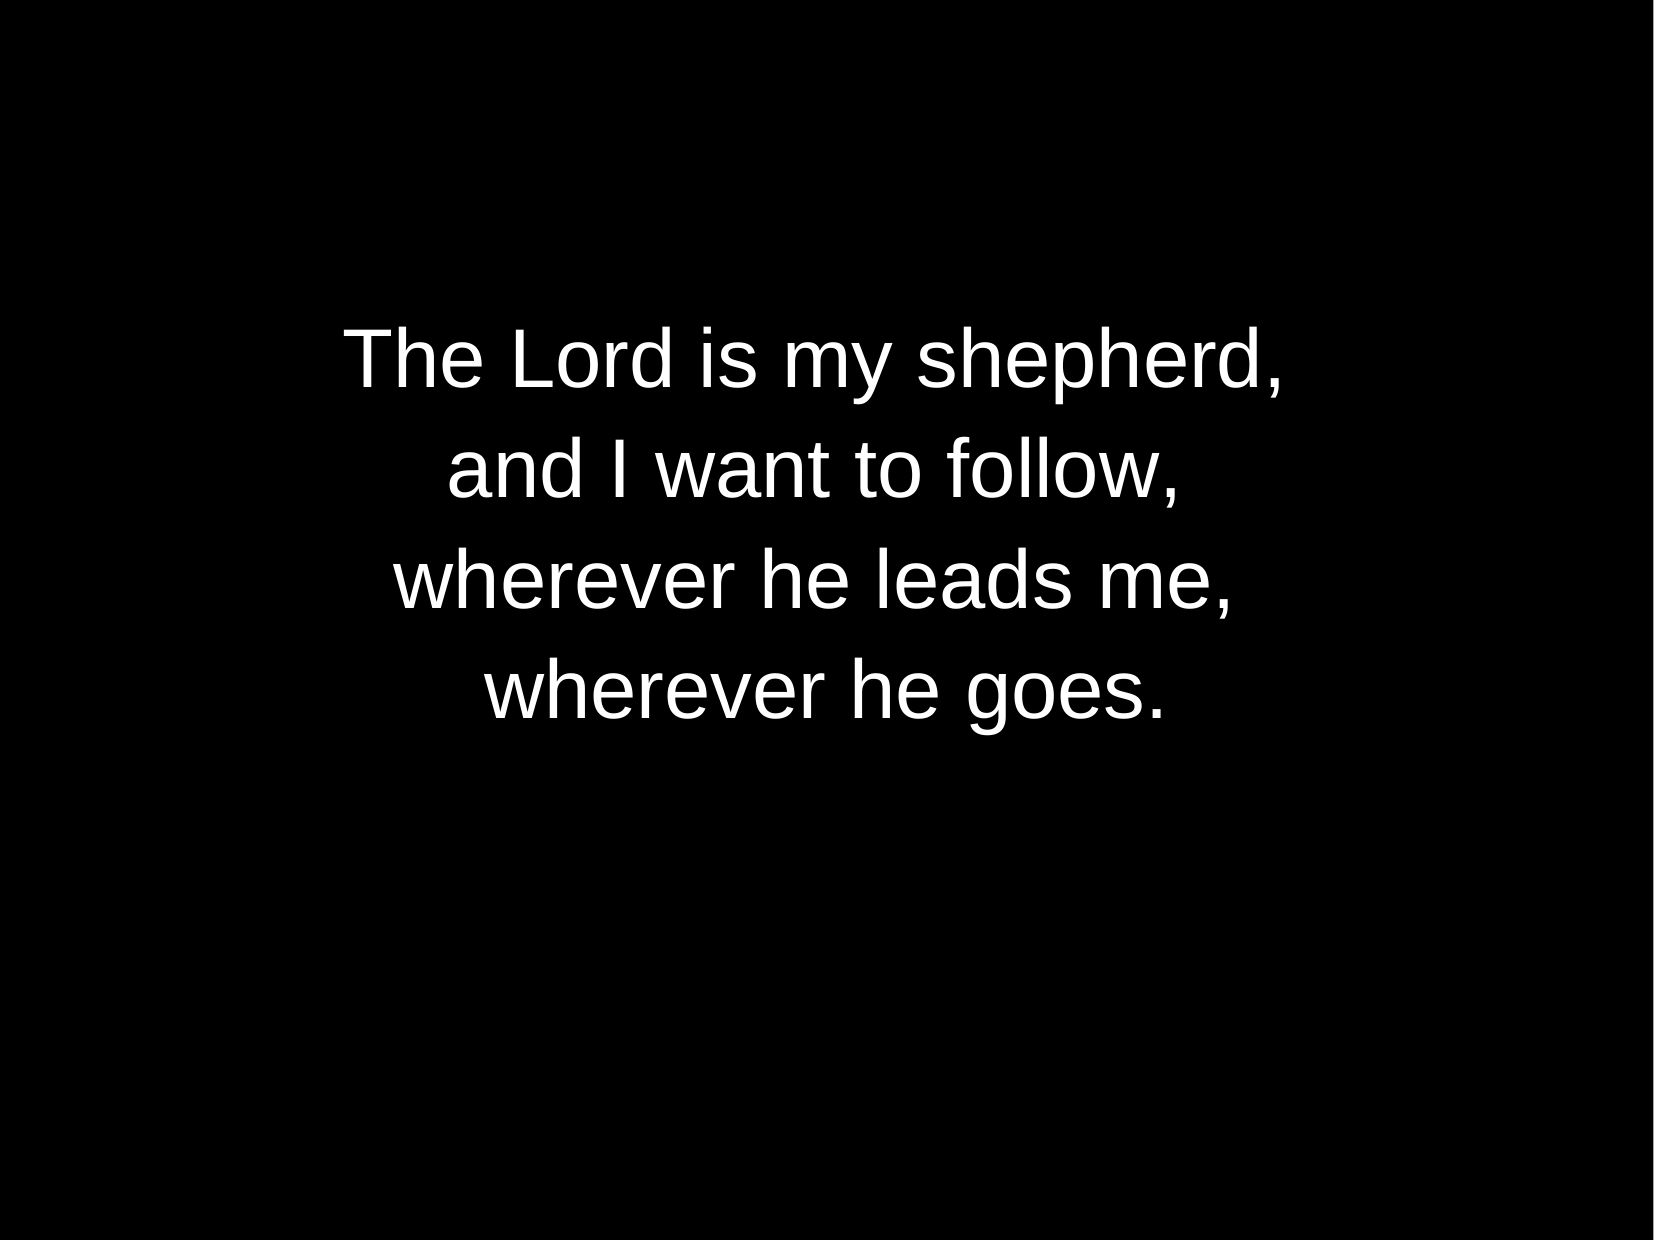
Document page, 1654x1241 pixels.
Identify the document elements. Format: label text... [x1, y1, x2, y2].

list The Lord is my shepherd, and I want to follow, wherever he leads me, wherever he goes. [0, 306, 1654, 1026]
